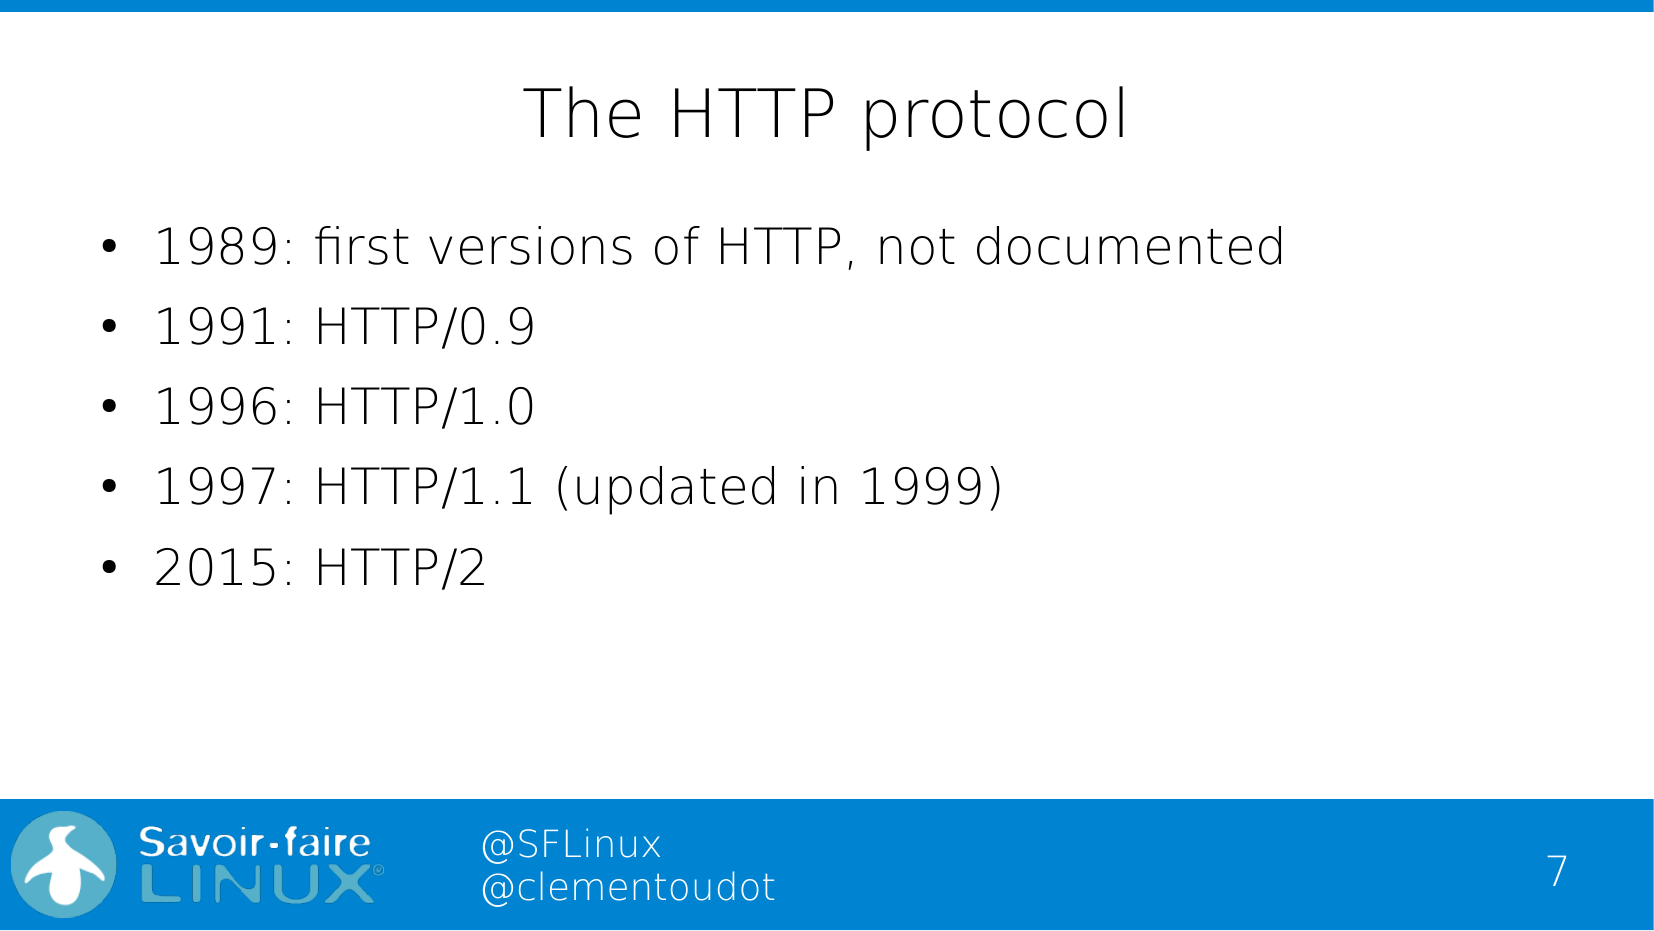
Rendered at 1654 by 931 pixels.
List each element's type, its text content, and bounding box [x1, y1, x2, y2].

title The HTTP protocol [82, 37, 1571, 193]
picture [11, 811, 384, 918]
list 1989: first versions of HTTP, not documented 1991: HTTP/0.9 1996: HTTP/1.0 1997: HTTP/1.1 (updated in 1999) 2015: HTTP/2 [82, 217, 1571, 758]
